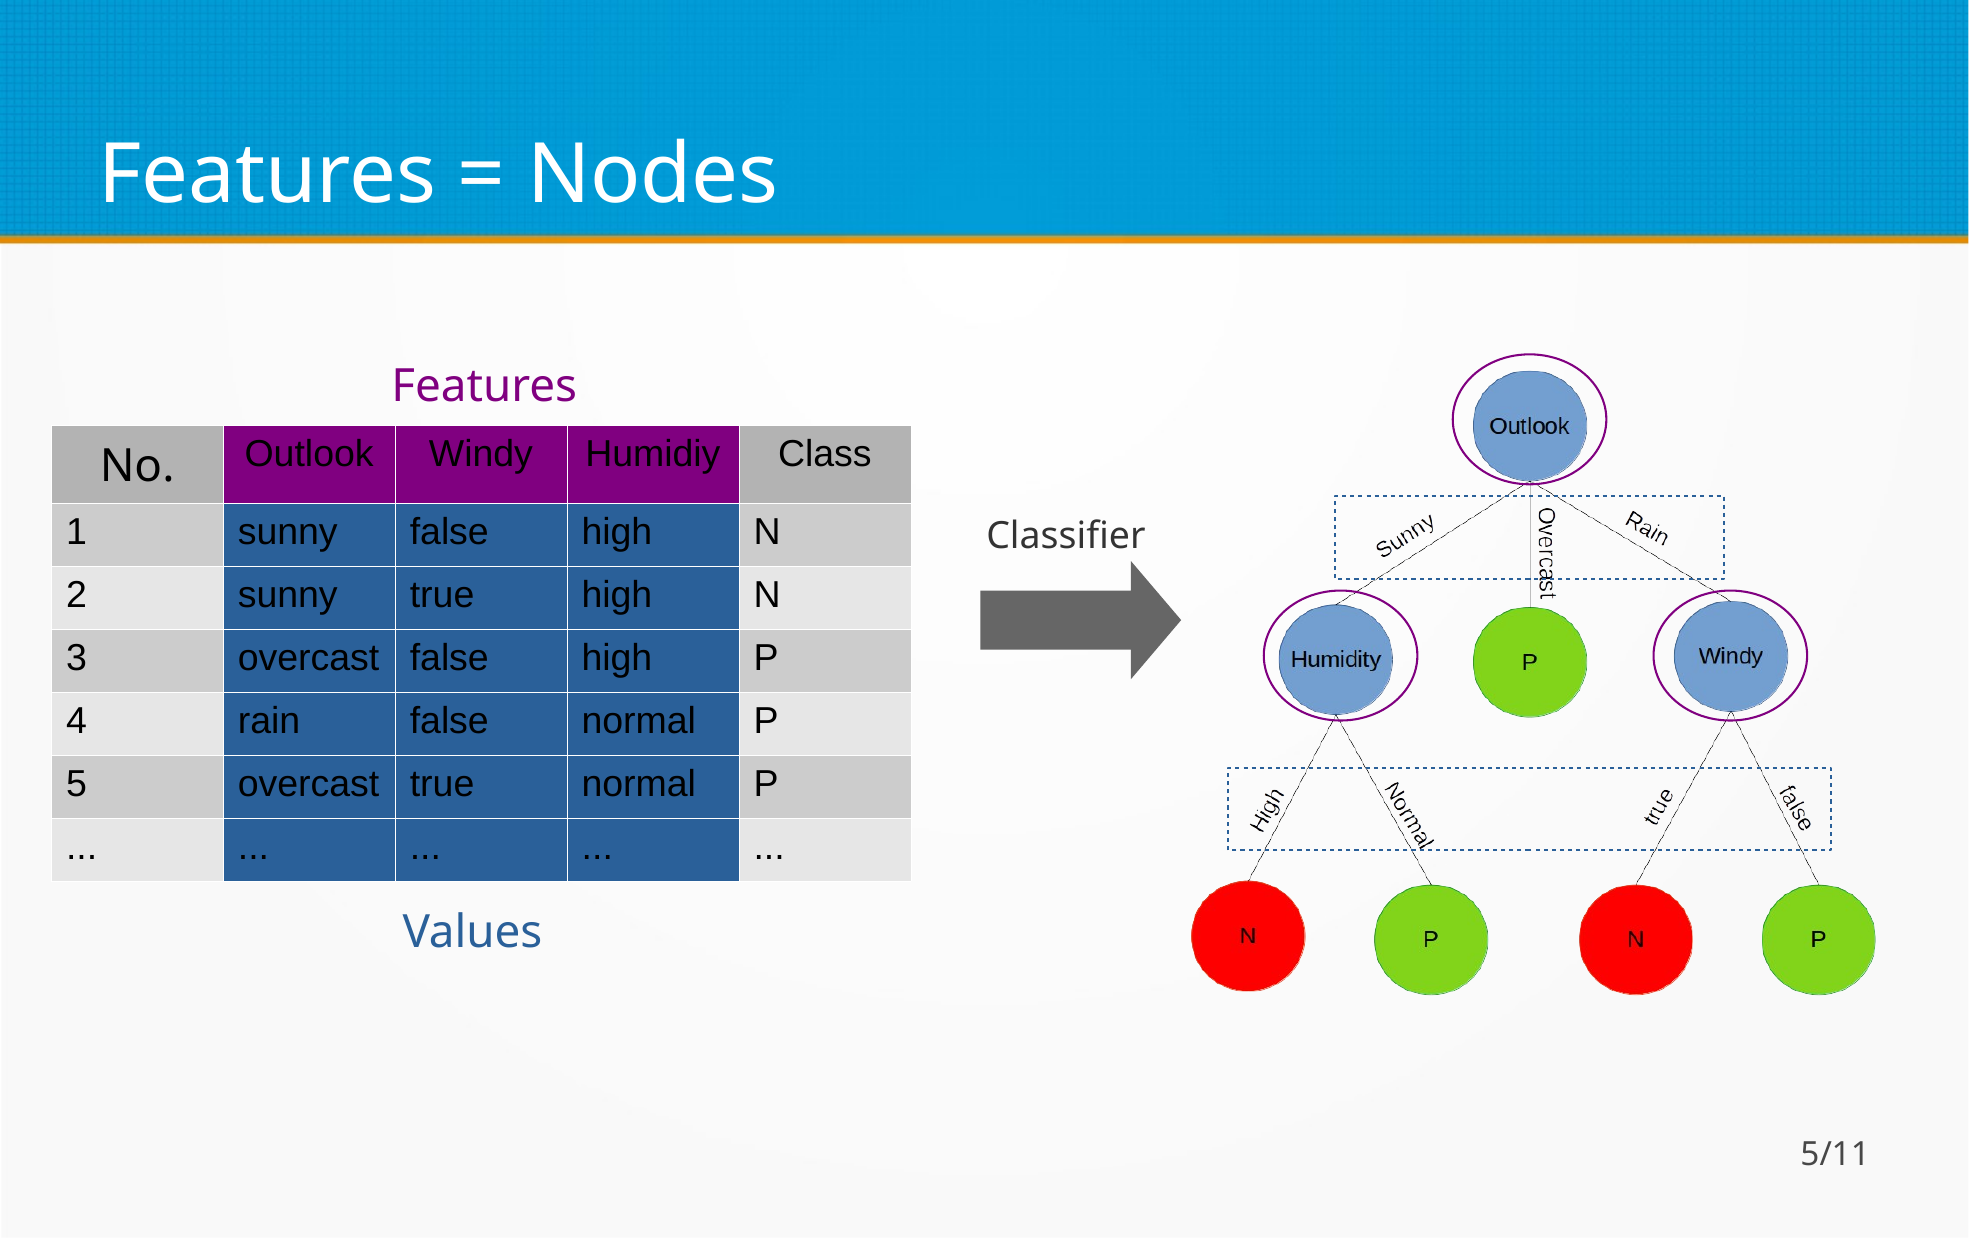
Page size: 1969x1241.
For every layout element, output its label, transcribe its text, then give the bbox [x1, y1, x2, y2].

table_cell sunny [224, 504, 395, 566]
table_cell 2 [52, 567, 223, 629]
table_cell 3 [52, 630, 223, 692]
table_cell P [740, 756, 911, 818]
text_box Features [248, 351, 721, 417]
text_box Values [236, 897, 709, 963]
table_cell N [740, 504, 911, 566]
table_cell ... [396, 819, 567, 881]
picture [0, 233, 1969, 1241]
table_cell ... [224, 819, 395, 881]
table_cell P [740, 693, 911, 755]
table_cell N [740, 567, 911, 629]
table_cell 5 [52, 756, 223, 818]
table_cell 4 [52, 693, 223, 755]
table_cell false [396, 630, 567, 692]
table_header Outlook [224, 426, 395, 503]
table_cell high [568, 504, 739, 566]
table_cell false [396, 504, 567, 566]
table_cell true [396, 756, 567, 818]
table_cell 1 [52, 504, 223, 566]
table_cell ... [568, 819, 739, 881]
table_cell ... [740, 819, 911, 881]
text_box [980, 584, 1182, 680]
table_cell normal [568, 693, 739, 755]
table_cell false [396, 693, 567, 755]
table_header Windy [396, 426, 567, 503]
title Features = Nodes [98, 19, 1870, 227]
table_cell overcast [224, 756, 395, 818]
table_cell ... [52, 819, 223, 881]
table_cell high [568, 630, 739, 692]
text_box Classifier [980, 485, 1188, 584]
table_header Humidiy [568, 426, 739, 503]
table_header No. [52, 426, 223, 503]
table_header Class [740, 426, 911, 503]
table_cell overcast [224, 630, 395, 692]
table_cell high [568, 567, 739, 629]
table_cell P [740, 630, 911, 692]
table_cell normal [568, 756, 739, 818]
table_cell rain [224, 693, 395, 755]
table_cell sunny [224, 567, 395, 629]
table_cell true [396, 567, 567, 629]
